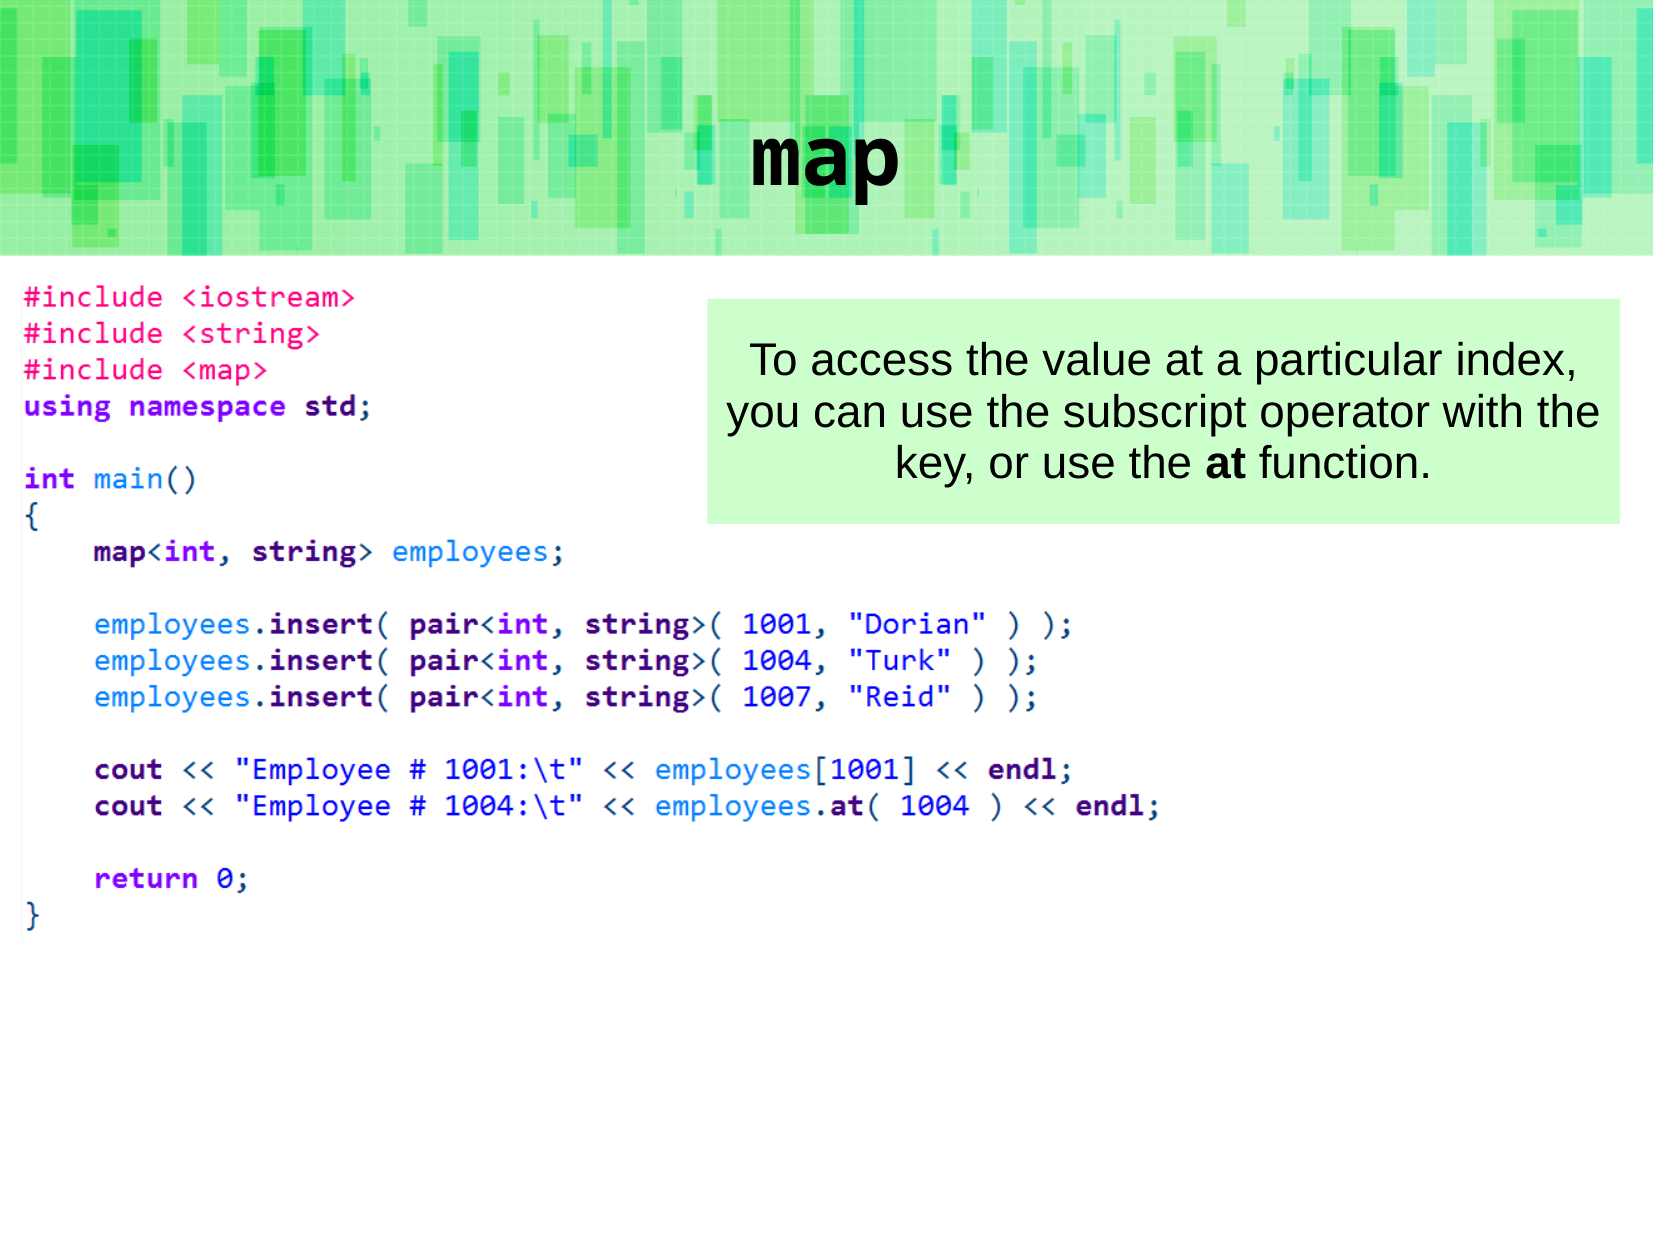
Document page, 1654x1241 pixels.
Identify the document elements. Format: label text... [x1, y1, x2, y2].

text_box To access the value at a particular index, you can use the subscript operator with the key, or use the at function. [707, 298, 1621, 524]
picture [0, 0, 1654, 1241]
title map [82, 49, 1571, 257]
